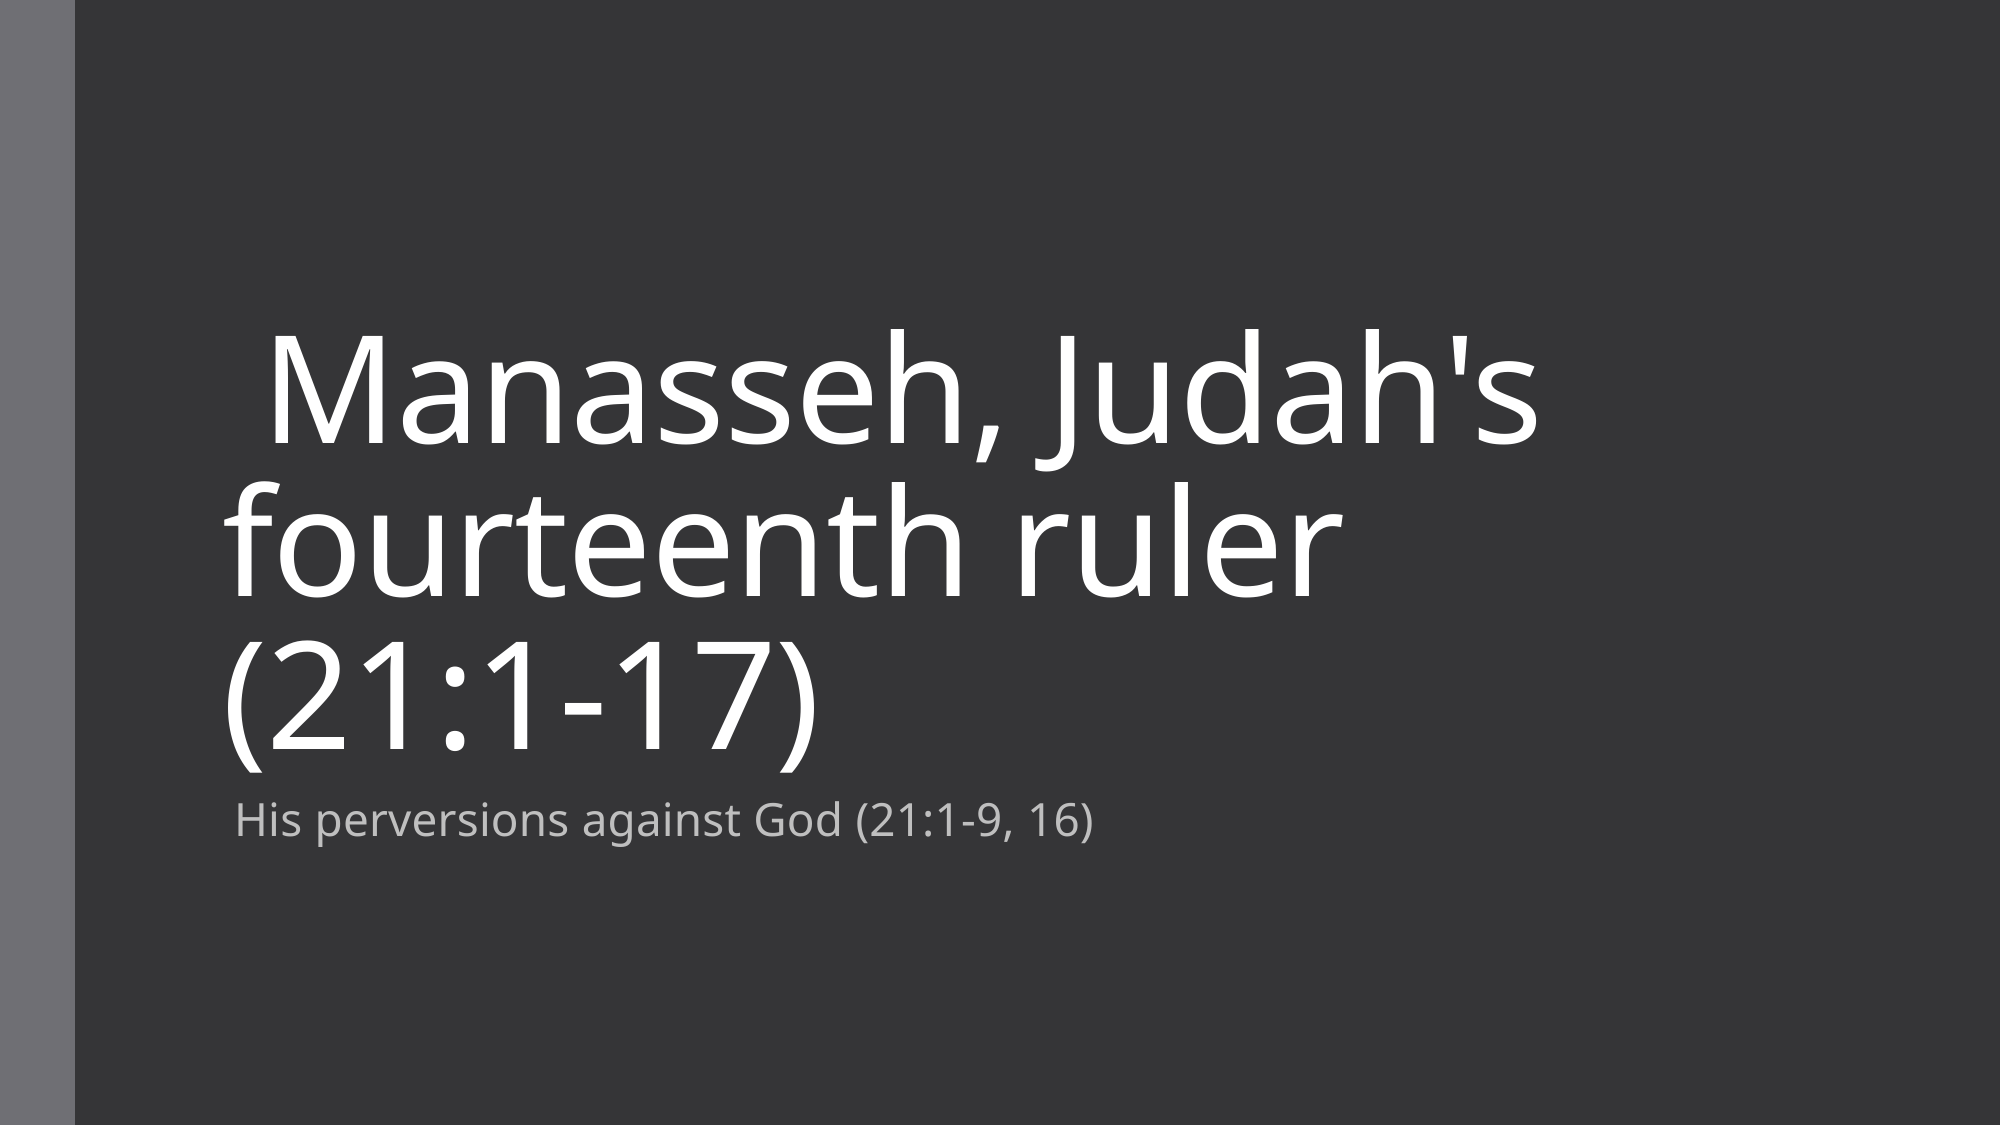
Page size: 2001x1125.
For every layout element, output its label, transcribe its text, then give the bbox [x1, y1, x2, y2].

subtitle His perversions against God (21:1-9, 16) [206, 787, 1752, 1066]
title Manasseh, Judah's fourteenth ruler (21:1-17) [206, 124, 1752, 787]
